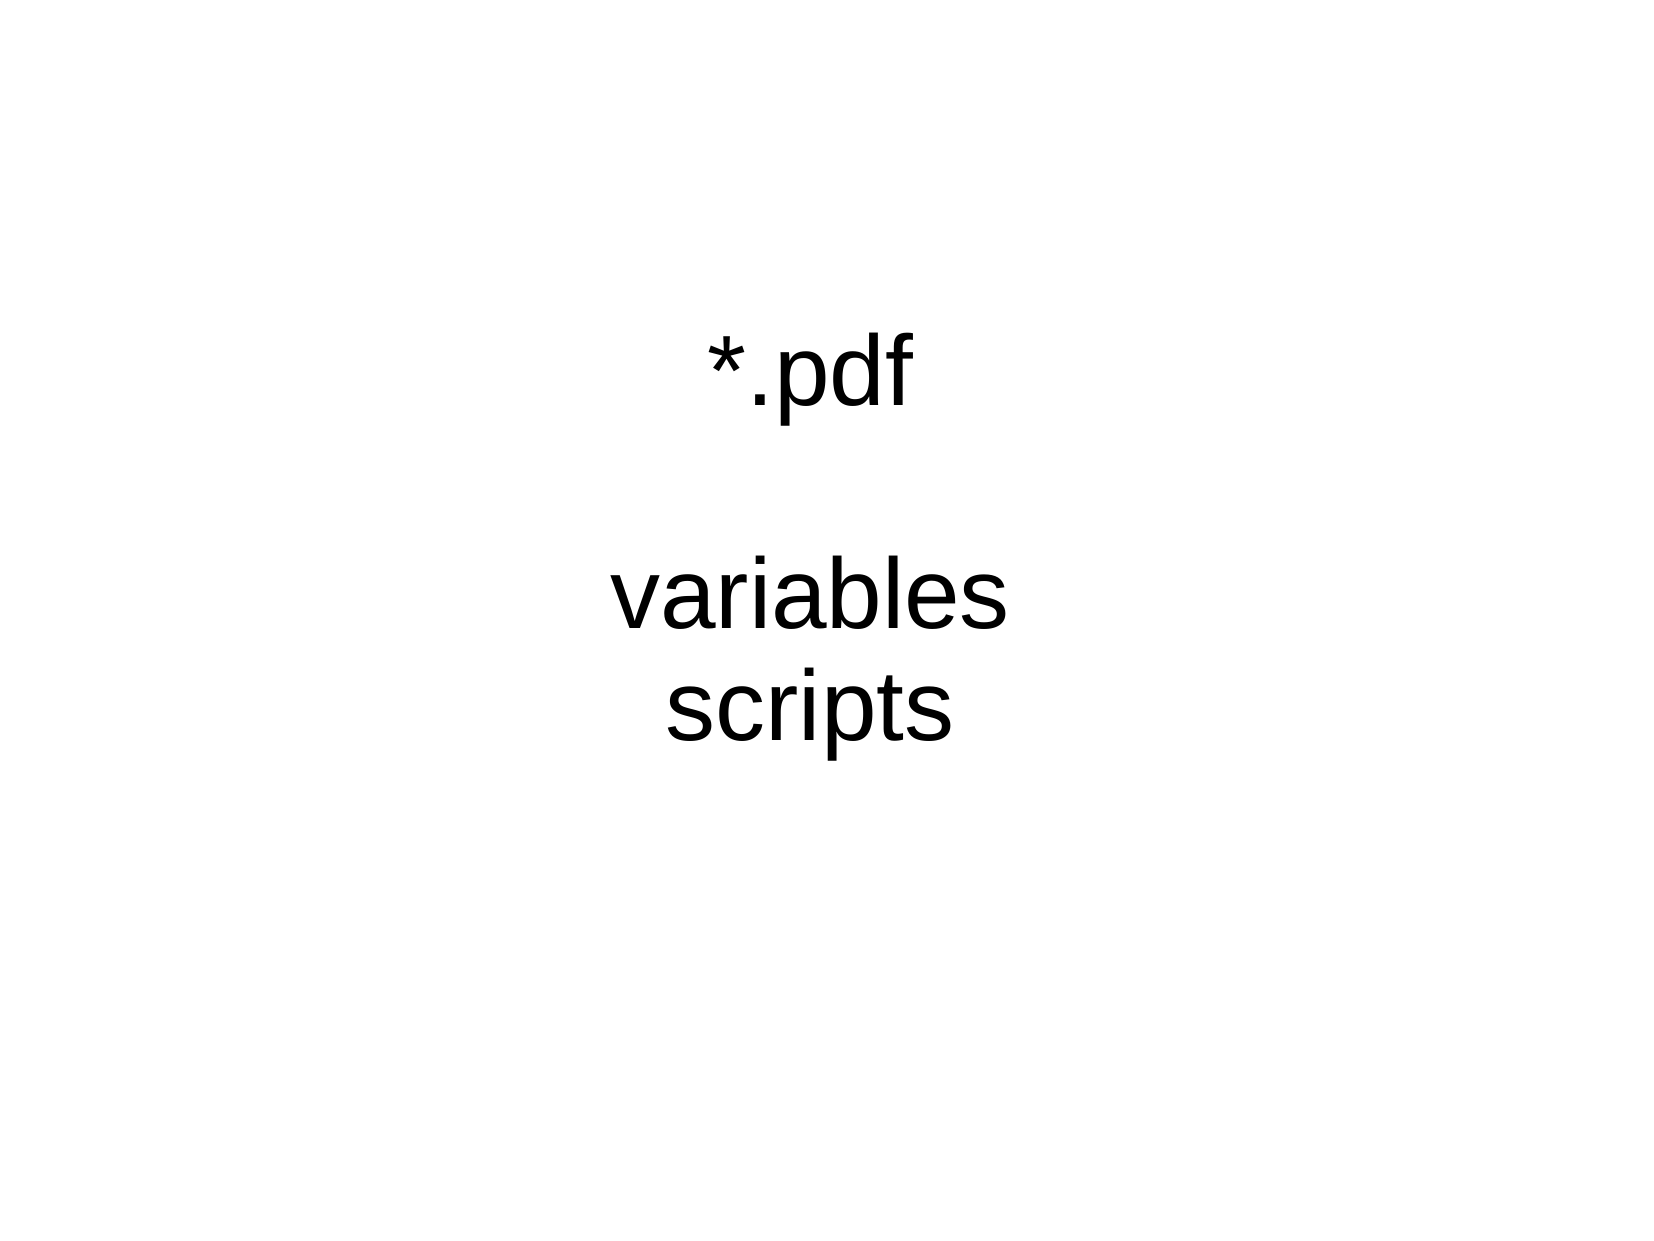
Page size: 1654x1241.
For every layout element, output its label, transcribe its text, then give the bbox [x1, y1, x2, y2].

text_box *.pdf variables scripts [82, 290, 1538, 1010]
